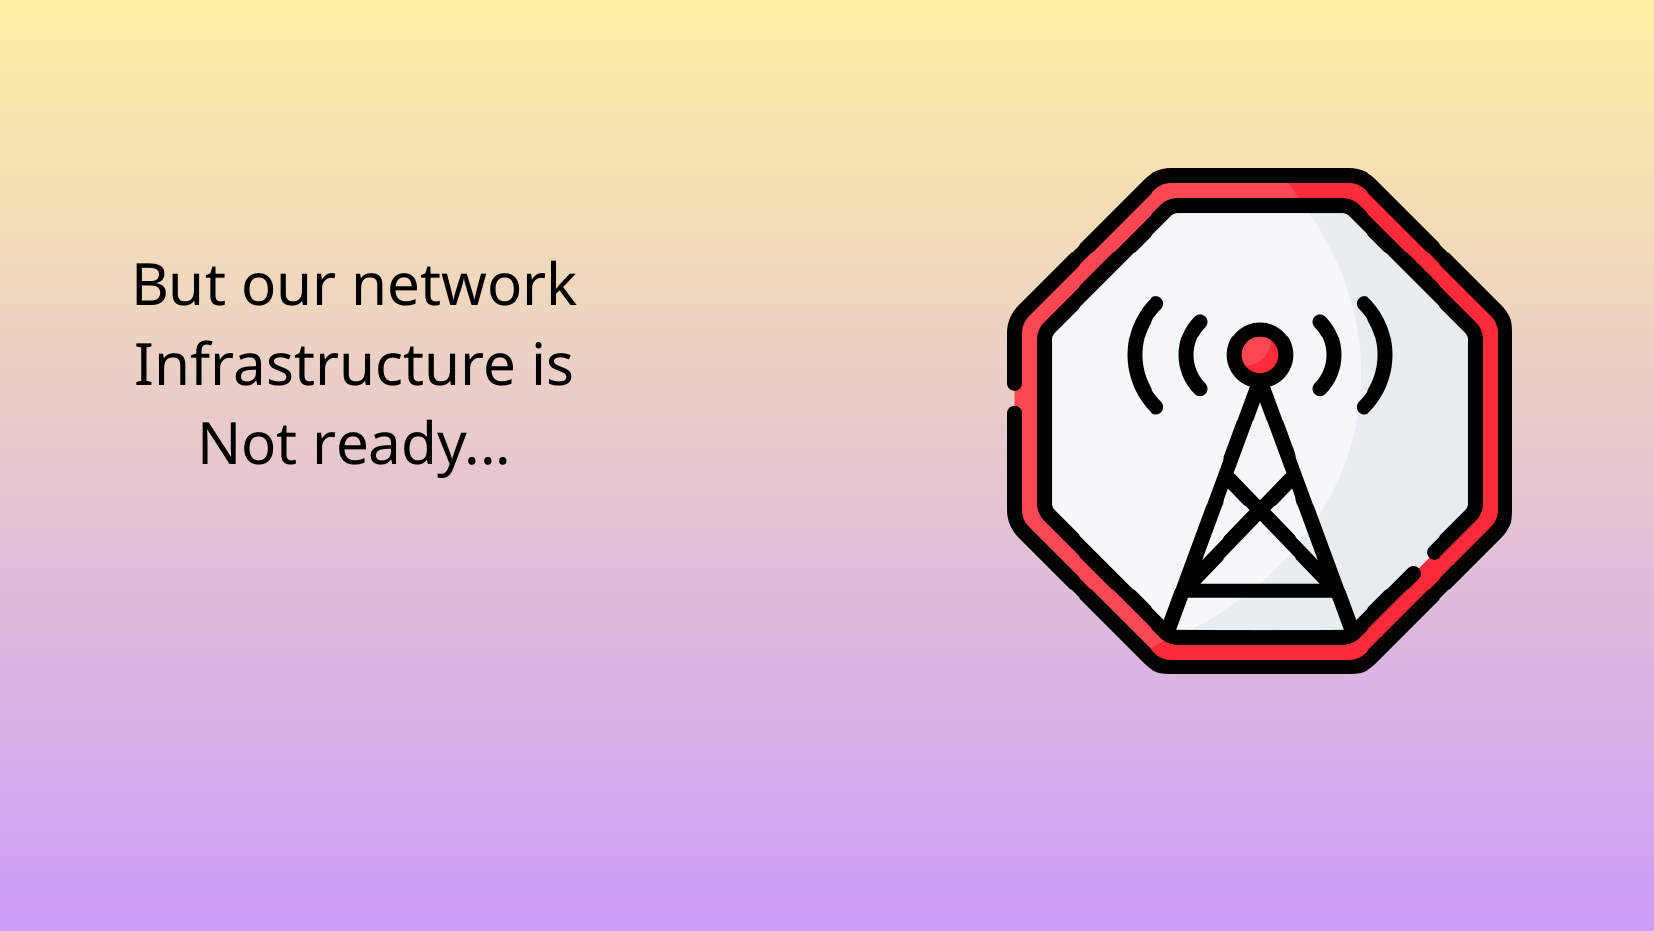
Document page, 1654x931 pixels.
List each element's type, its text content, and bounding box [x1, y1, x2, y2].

text_box But our network Infrastructure is Not ready... [0, 236, 709, 473]
picture [1007, 168, 1512, 674]
